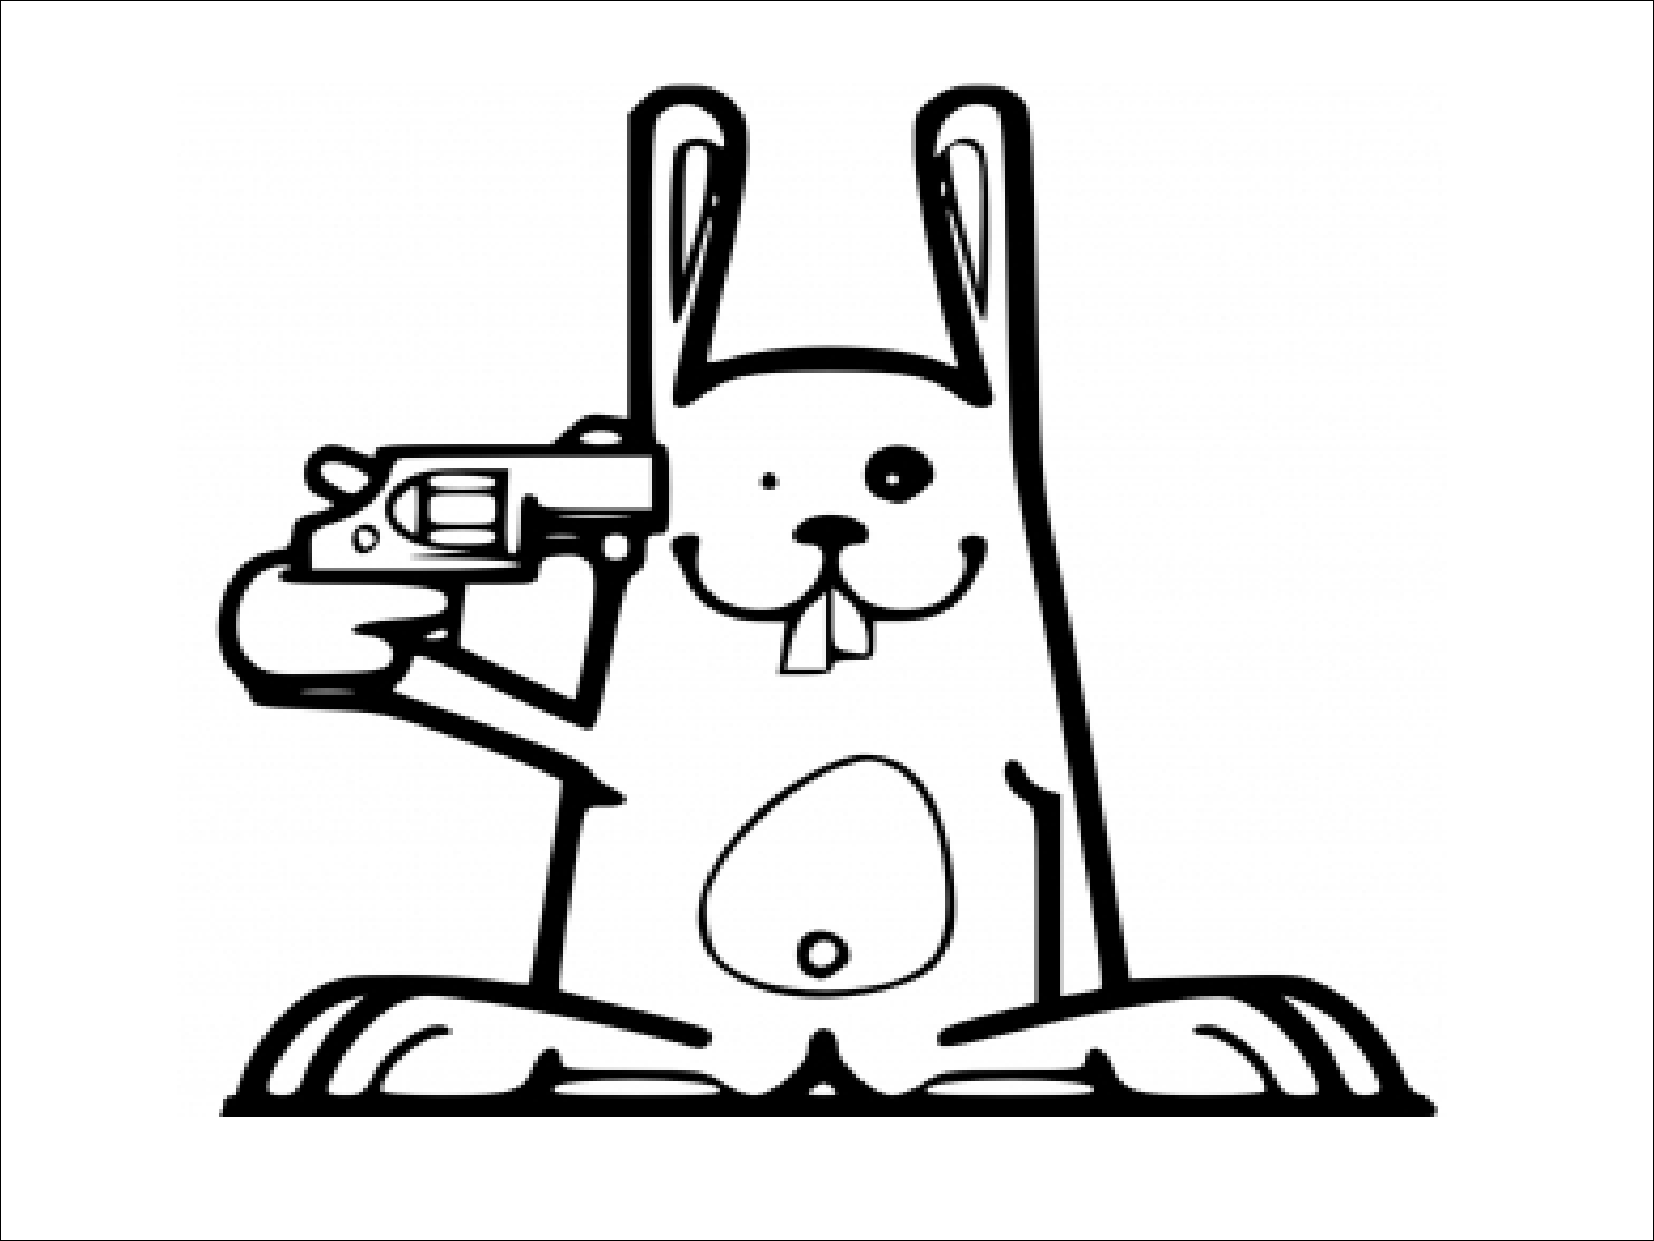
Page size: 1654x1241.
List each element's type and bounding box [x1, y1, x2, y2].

picture [177, 83, 1447, 1117]
text_box [0, 0, 1654, 1241]
